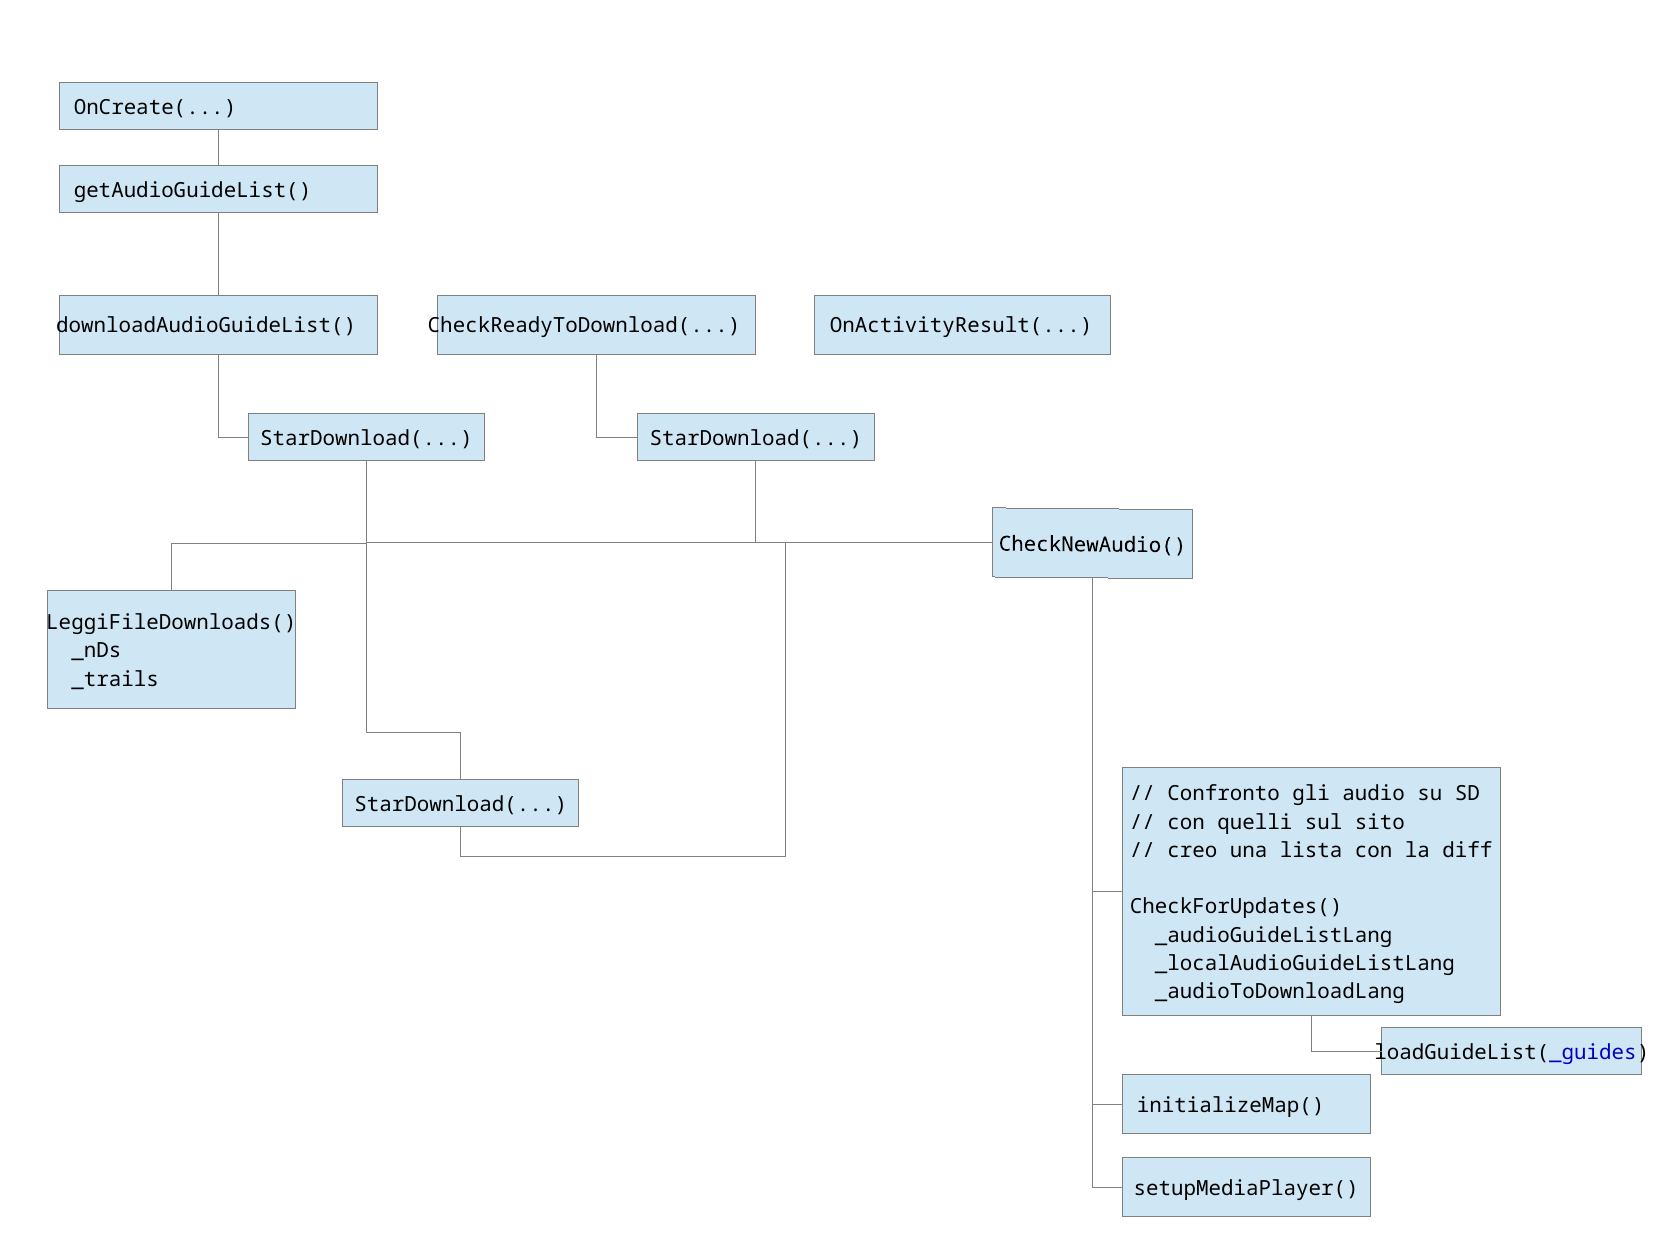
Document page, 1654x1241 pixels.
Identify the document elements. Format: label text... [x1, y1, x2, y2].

text_box StarDownload(...) [342, 779, 579, 827]
text_box StarDownload(...) [637, 413, 875, 461]
text_box downloadAudioGuideList() [59, 295, 378, 355]
text_box OnCreate(...) [59, 82, 378, 130]
text_box initializeMap() [1122, 1074, 1371, 1134]
text_box OnActivityResult(...) [814, 295, 1111, 355]
text_box CheckNewAudio() [992, 507, 1193, 579]
text_box LeggiFileDownloads() _nDs _trails [47, 590, 296, 709]
text_box // Confronto gli audio su SD // con quelli sul sito // creo una lista con la diff CheckForUpdates() _audioGuideListLang _localAudioGuideListLang _audioToDownloadLang [1122, 767, 1501, 1016]
text_box StarDownload(...) [248, 413, 485, 461]
text_box loadGuideList(_guides) [1381, 1027, 1642, 1075]
text_box CheckReadyToDownload(...) [437, 295, 756, 355]
text_box setupMediaPlayer() [1122, 1157, 1371, 1217]
text_box getAudioGuideList() [59, 165, 378, 213]
